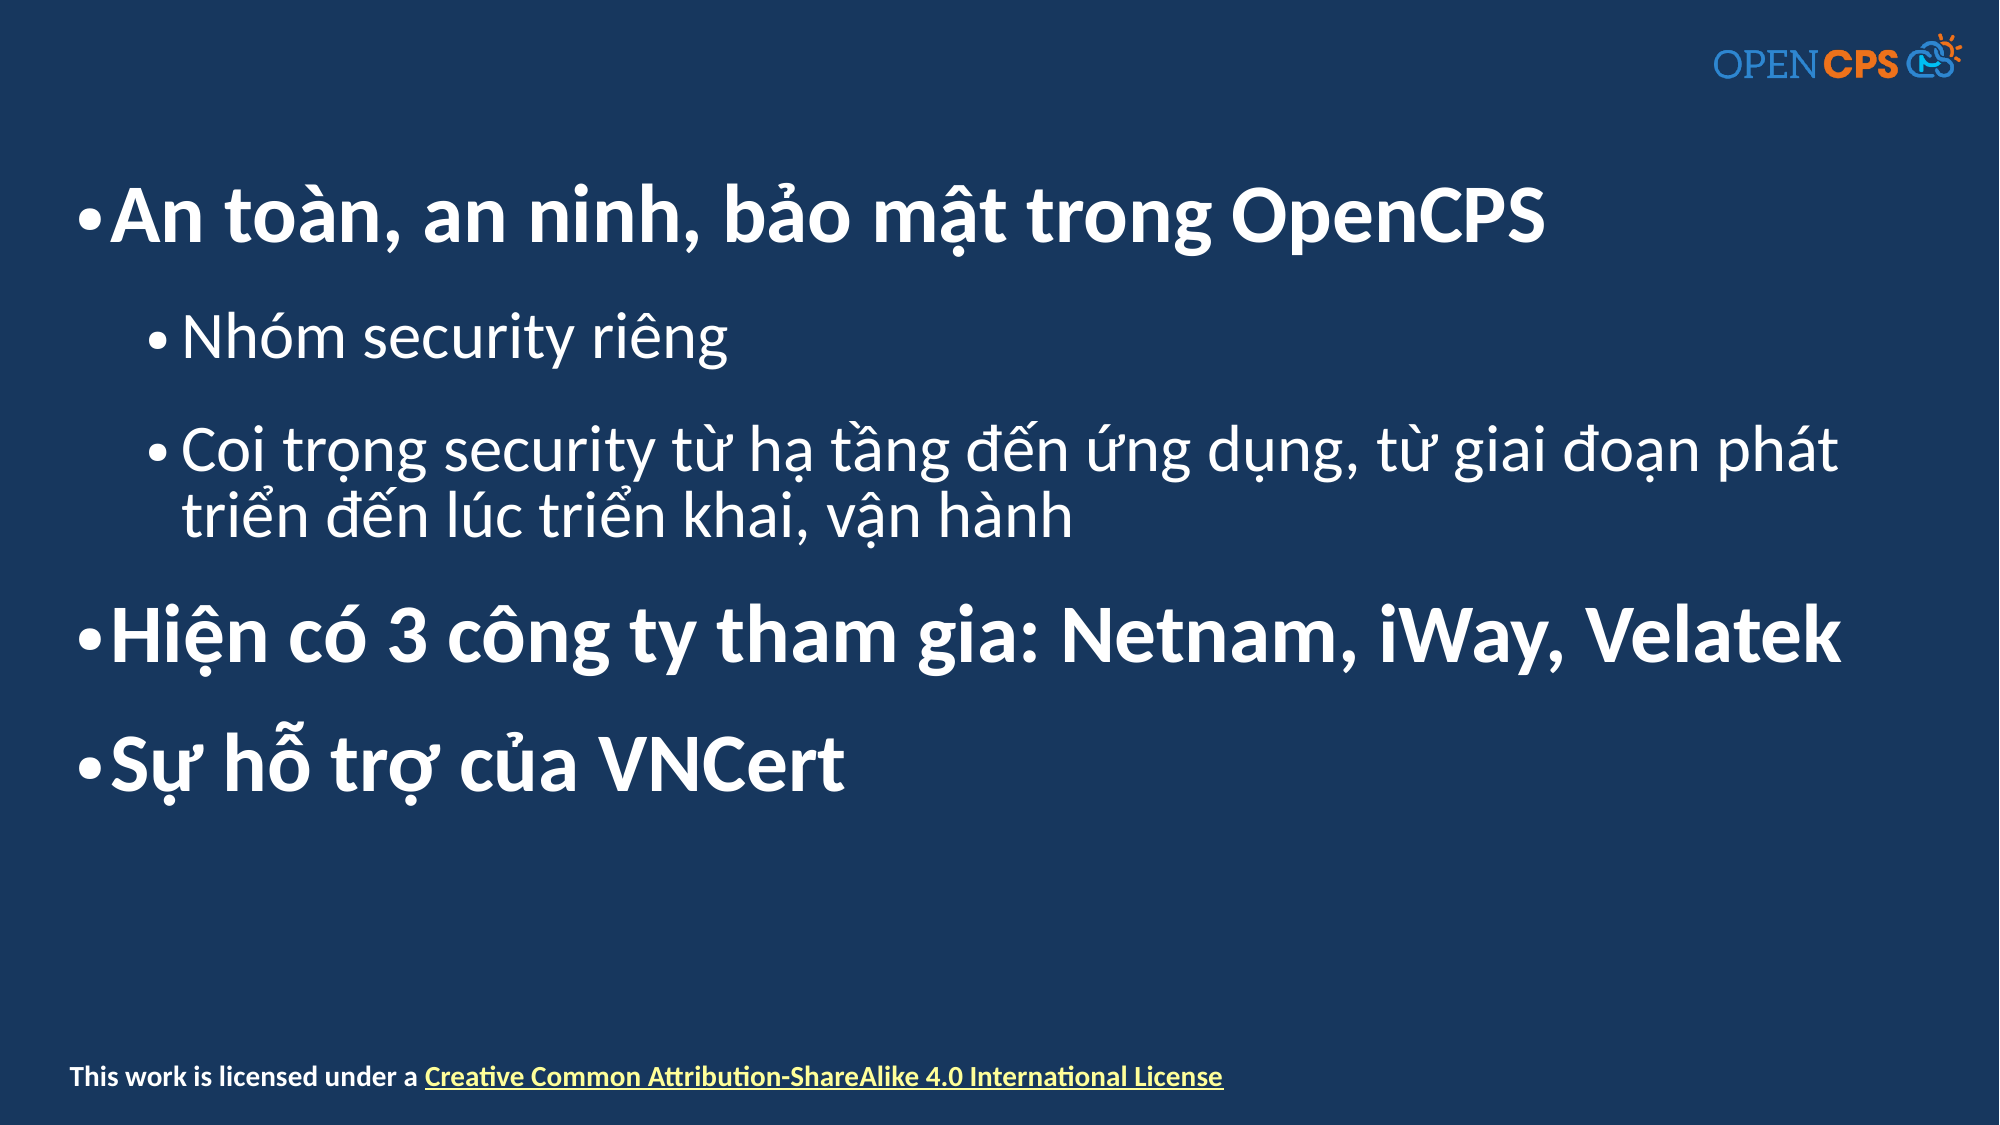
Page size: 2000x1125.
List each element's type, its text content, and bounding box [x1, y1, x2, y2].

text_box An toàn, an ninh, bảo mật trong OpenCPS Nhóm security riêng Coi trọng security từ hạ tầng đến ứng dụng, từ giai đoạn phát triển đến lúc triển khai, vận hành Hiện có 3 công ty tham gia: Netnam, iWay, Velatek Sự hỗ trợ của VNCert [75, 179, 1936, 1029]
text_box This work is licensed under a Creative Common Attribution-ShareAlike 4.0 International License [54, 1049, 1239, 1100]
picture [1709, 29, 1966, 85]
